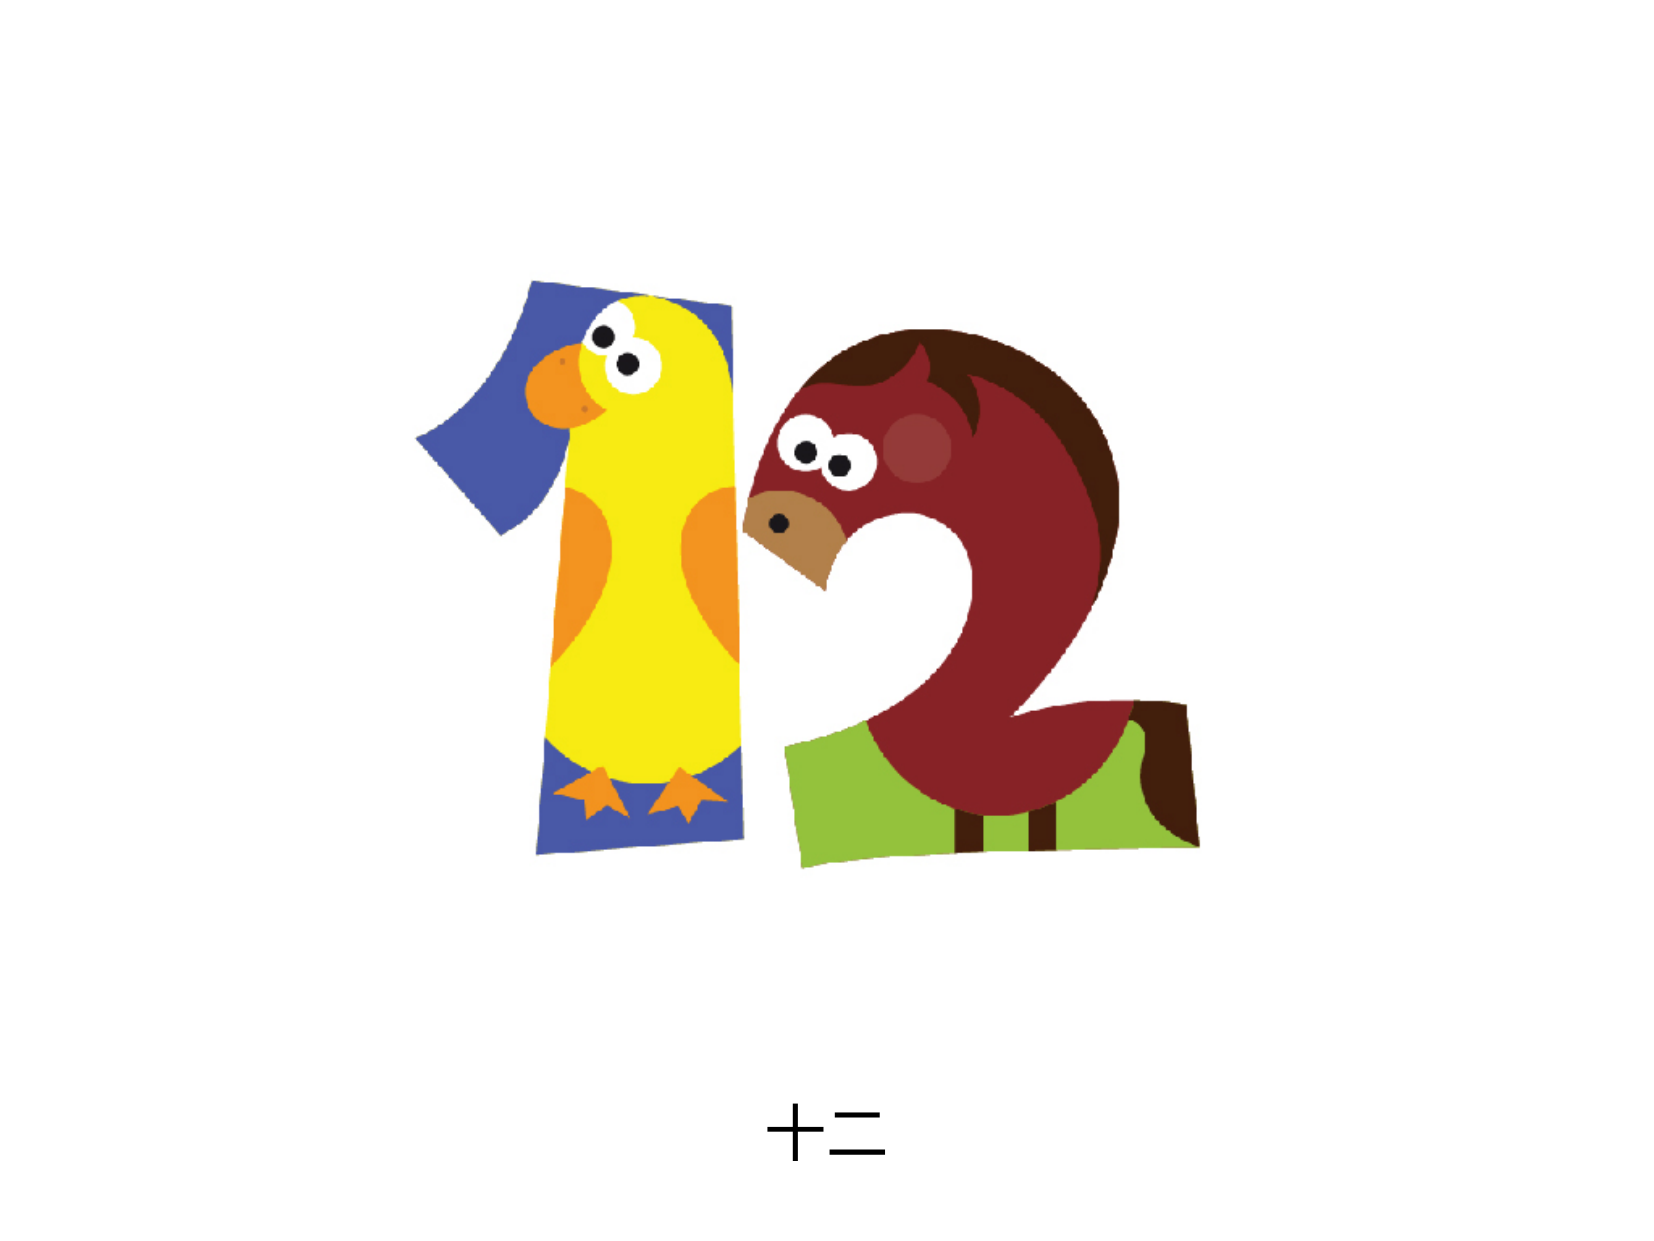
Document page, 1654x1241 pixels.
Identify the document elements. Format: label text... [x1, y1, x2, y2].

picture [0, 0, 1654, 1241]
title 十二 [82, 1025, 1571, 1233]
